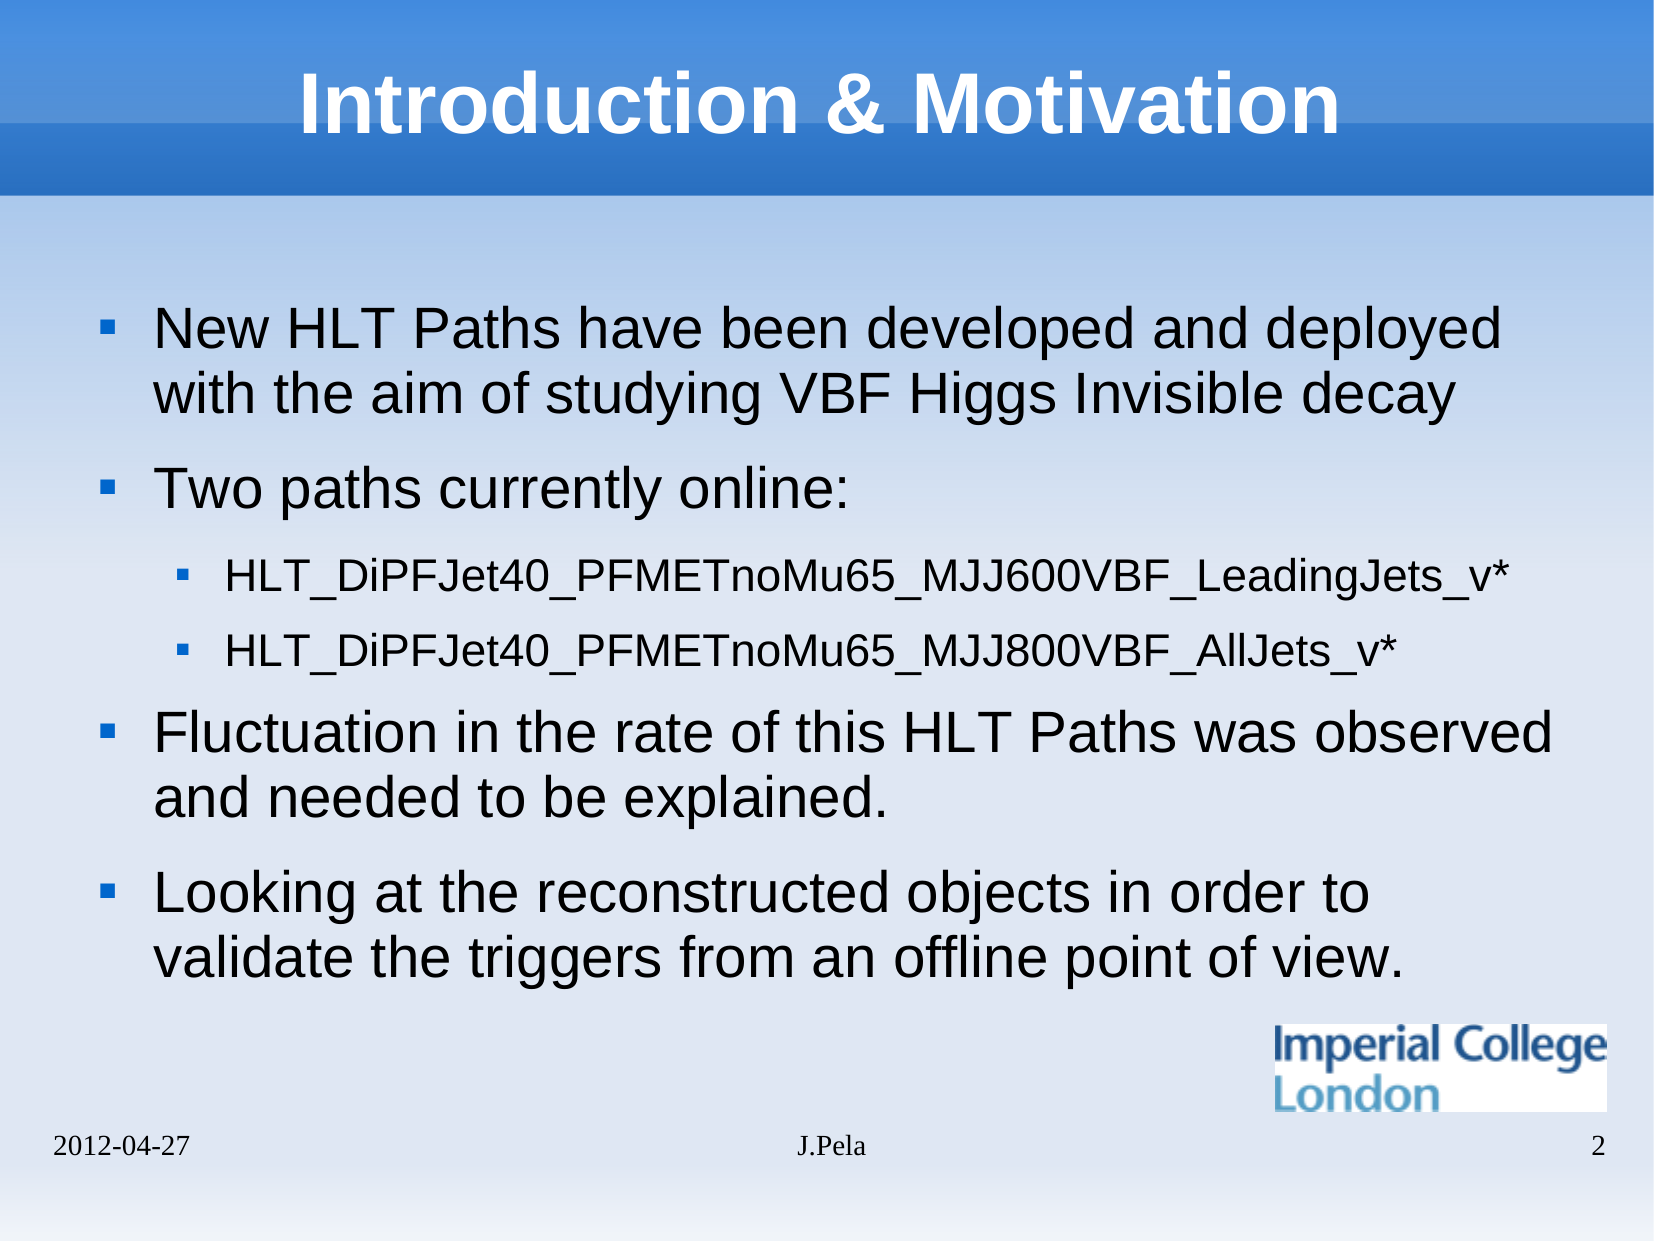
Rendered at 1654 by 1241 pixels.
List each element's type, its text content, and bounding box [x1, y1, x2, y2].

picture [0, 0, 1654, 1241]
list New HLT Paths have been developed and deployed with the aim of studying VBF Higgs Invisible decay Two paths currently online: HLT_DiPFJet40_PFMETnoMu65_MJJ600VBF_LeadingJets_v* HLT_DiPFJet40_PFMETnoMu65_MJJ800VBF_AllJets_v* Fluctuation in the rate of this HLT Paths was observed and needed to be explained. Looking at the reconstructed objects in order to validate the triggers from an offline point of view. [82, 296, 1571, 1115]
title Introduction & Motivation [76, 0, 1565, 208]
